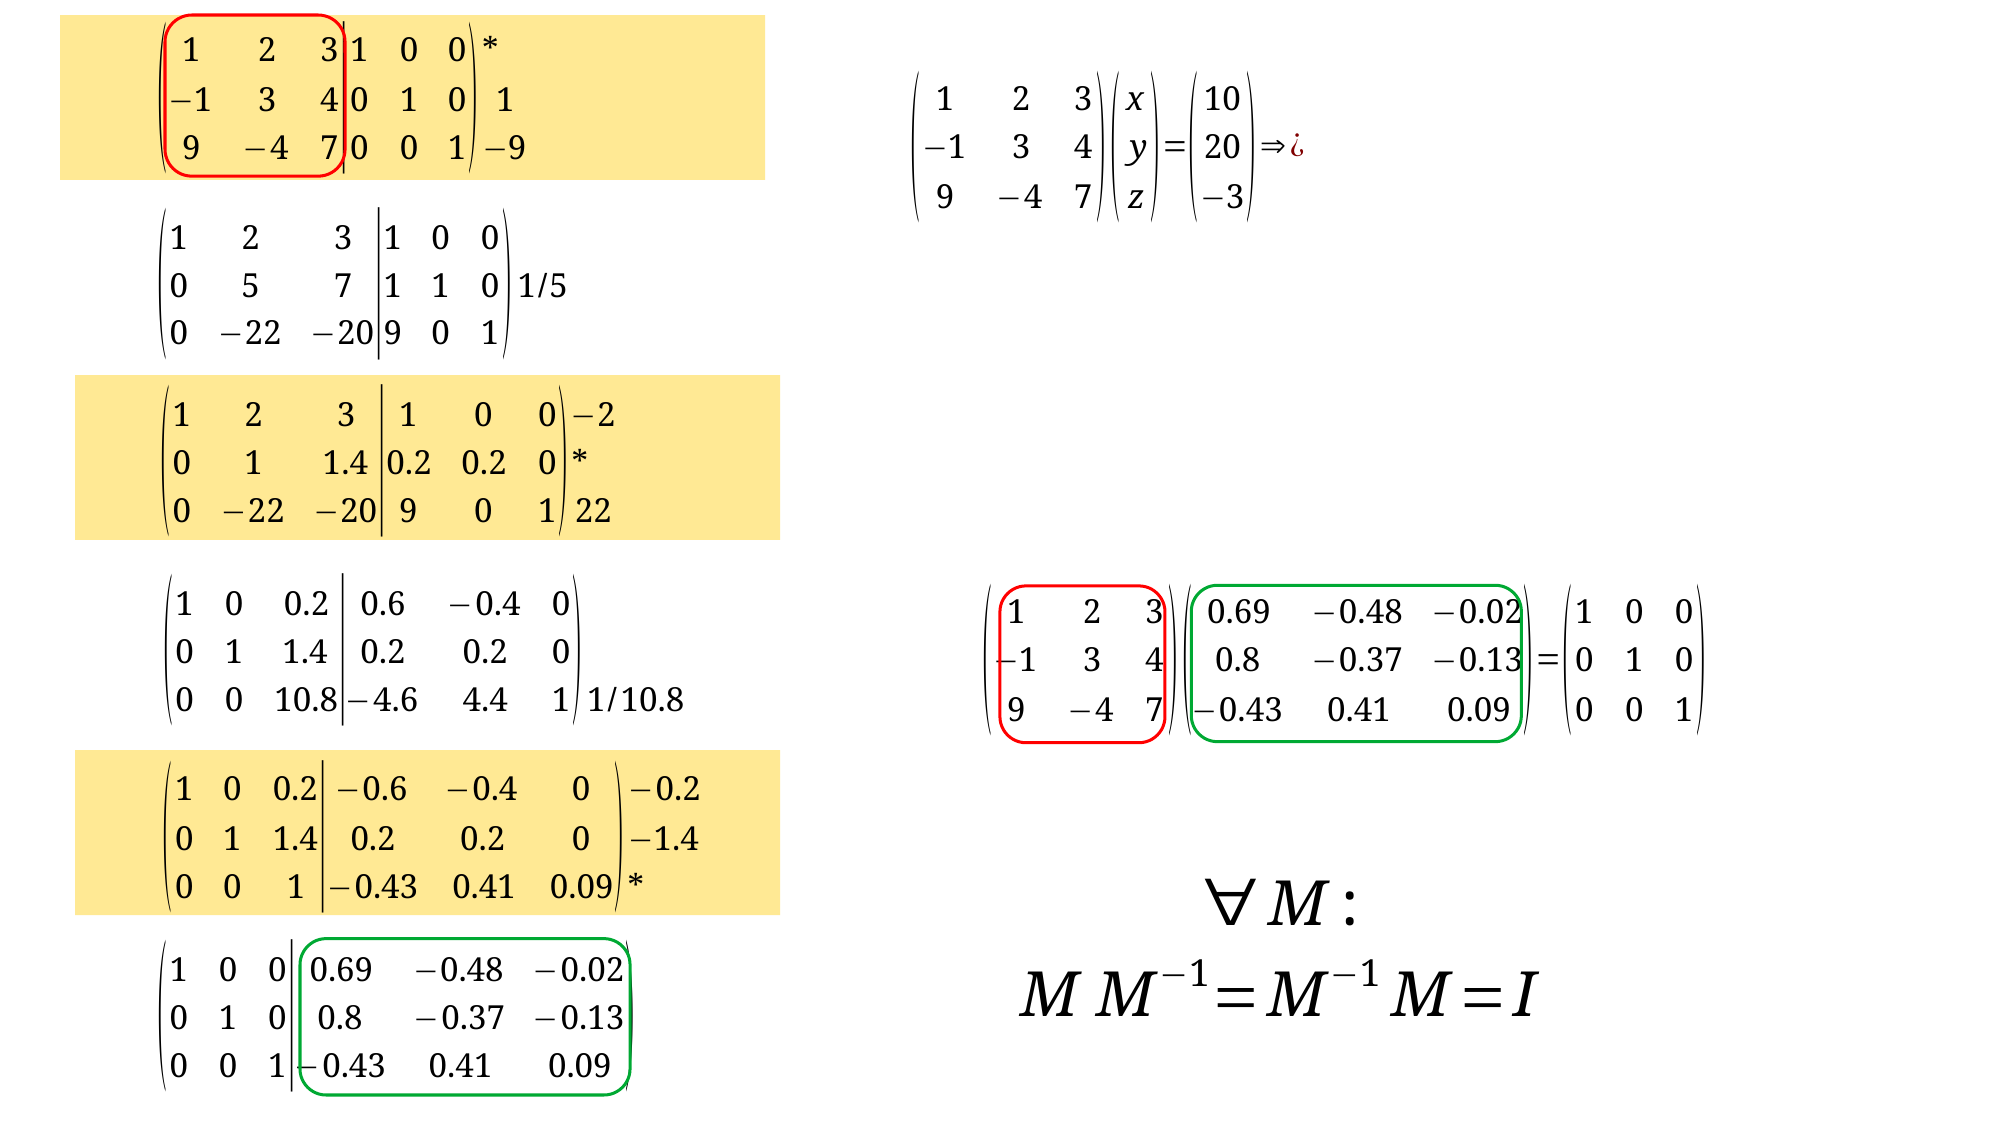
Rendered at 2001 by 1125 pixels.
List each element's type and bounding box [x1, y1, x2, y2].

chart [156, 572, 691, 729]
chart [1002, 588, 1163, 738]
chart [150, 938, 316, 1096]
chart [975, 581, 1712, 738]
chart [1194, 588, 1519, 738]
chart [153, 383, 622, 540]
chart [150, 19, 182, 177]
text_box [75, 375, 781, 540]
text_box [60, 15, 766, 180]
chart [155, 758, 707, 916]
chart [167, 19, 343, 174]
chart [150, 206, 575, 363]
chart [903, 68, 1312, 225]
chart [614, 938, 643, 1096]
text_box [75, 750, 781, 916]
chart [302, 941, 628, 1093]
chart [328, 19, 533, 177]
chart [1010, 858, 1726, 1096]
